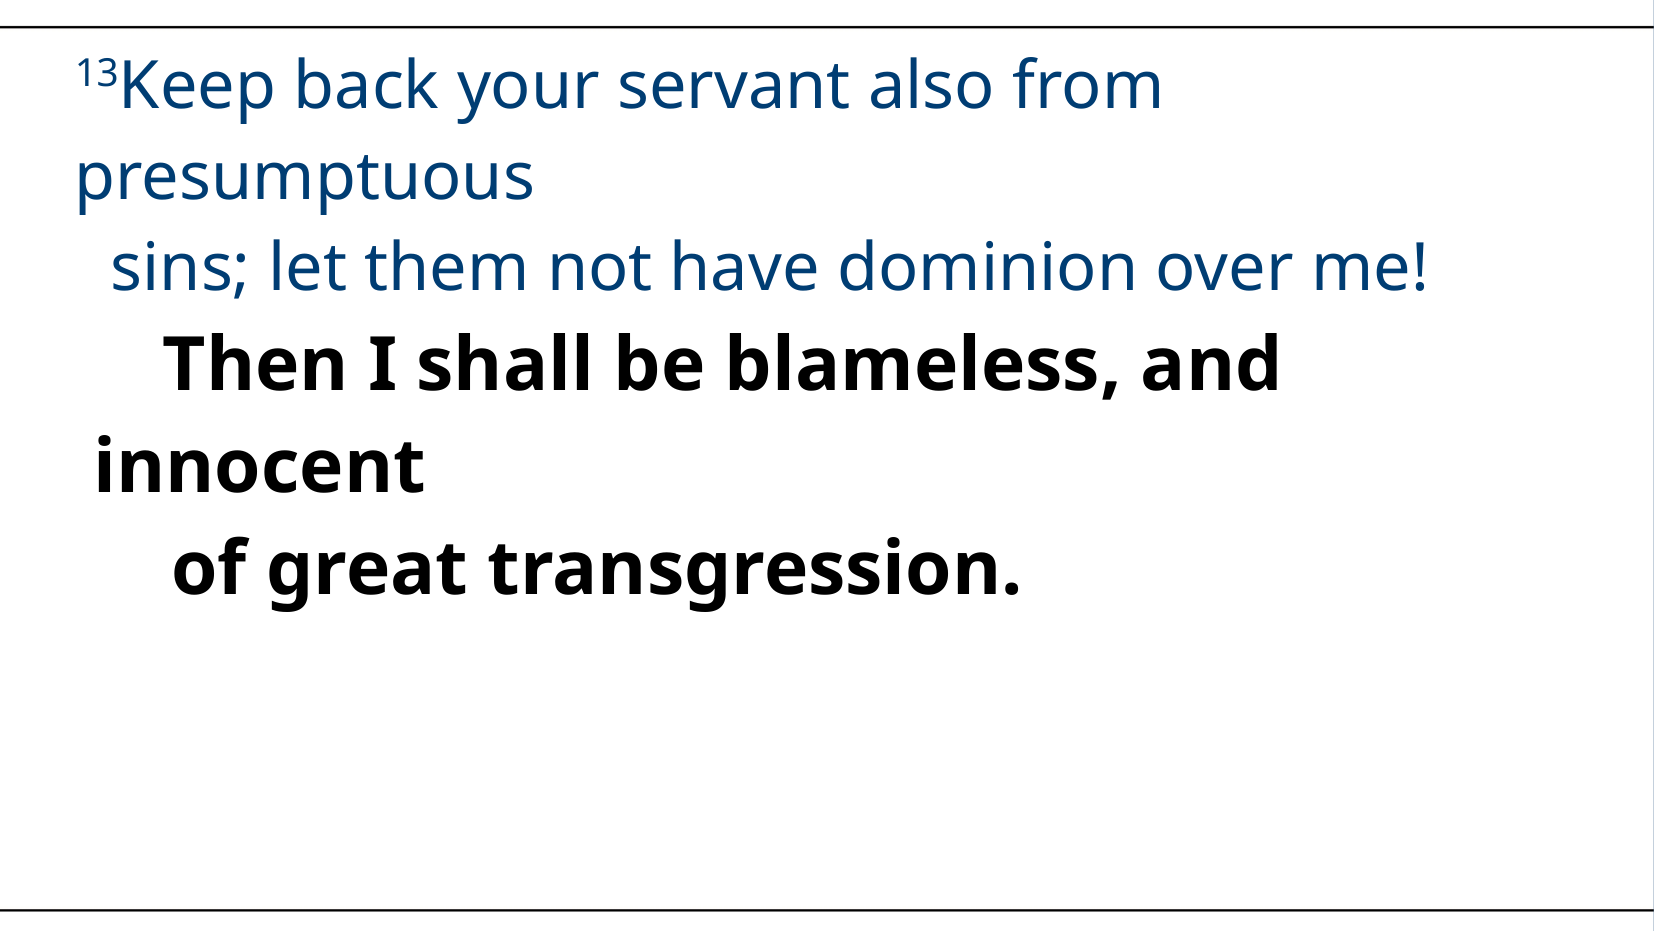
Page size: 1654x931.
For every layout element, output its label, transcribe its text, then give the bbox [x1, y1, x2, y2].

picture [0, 0, 1654, 931]
text_box 13Keep back your servant also from presumptuous sins; let them not have dominion over me! Then I shall be blameless, and innocent of great transgression. [60, 30, 1606, 436]
